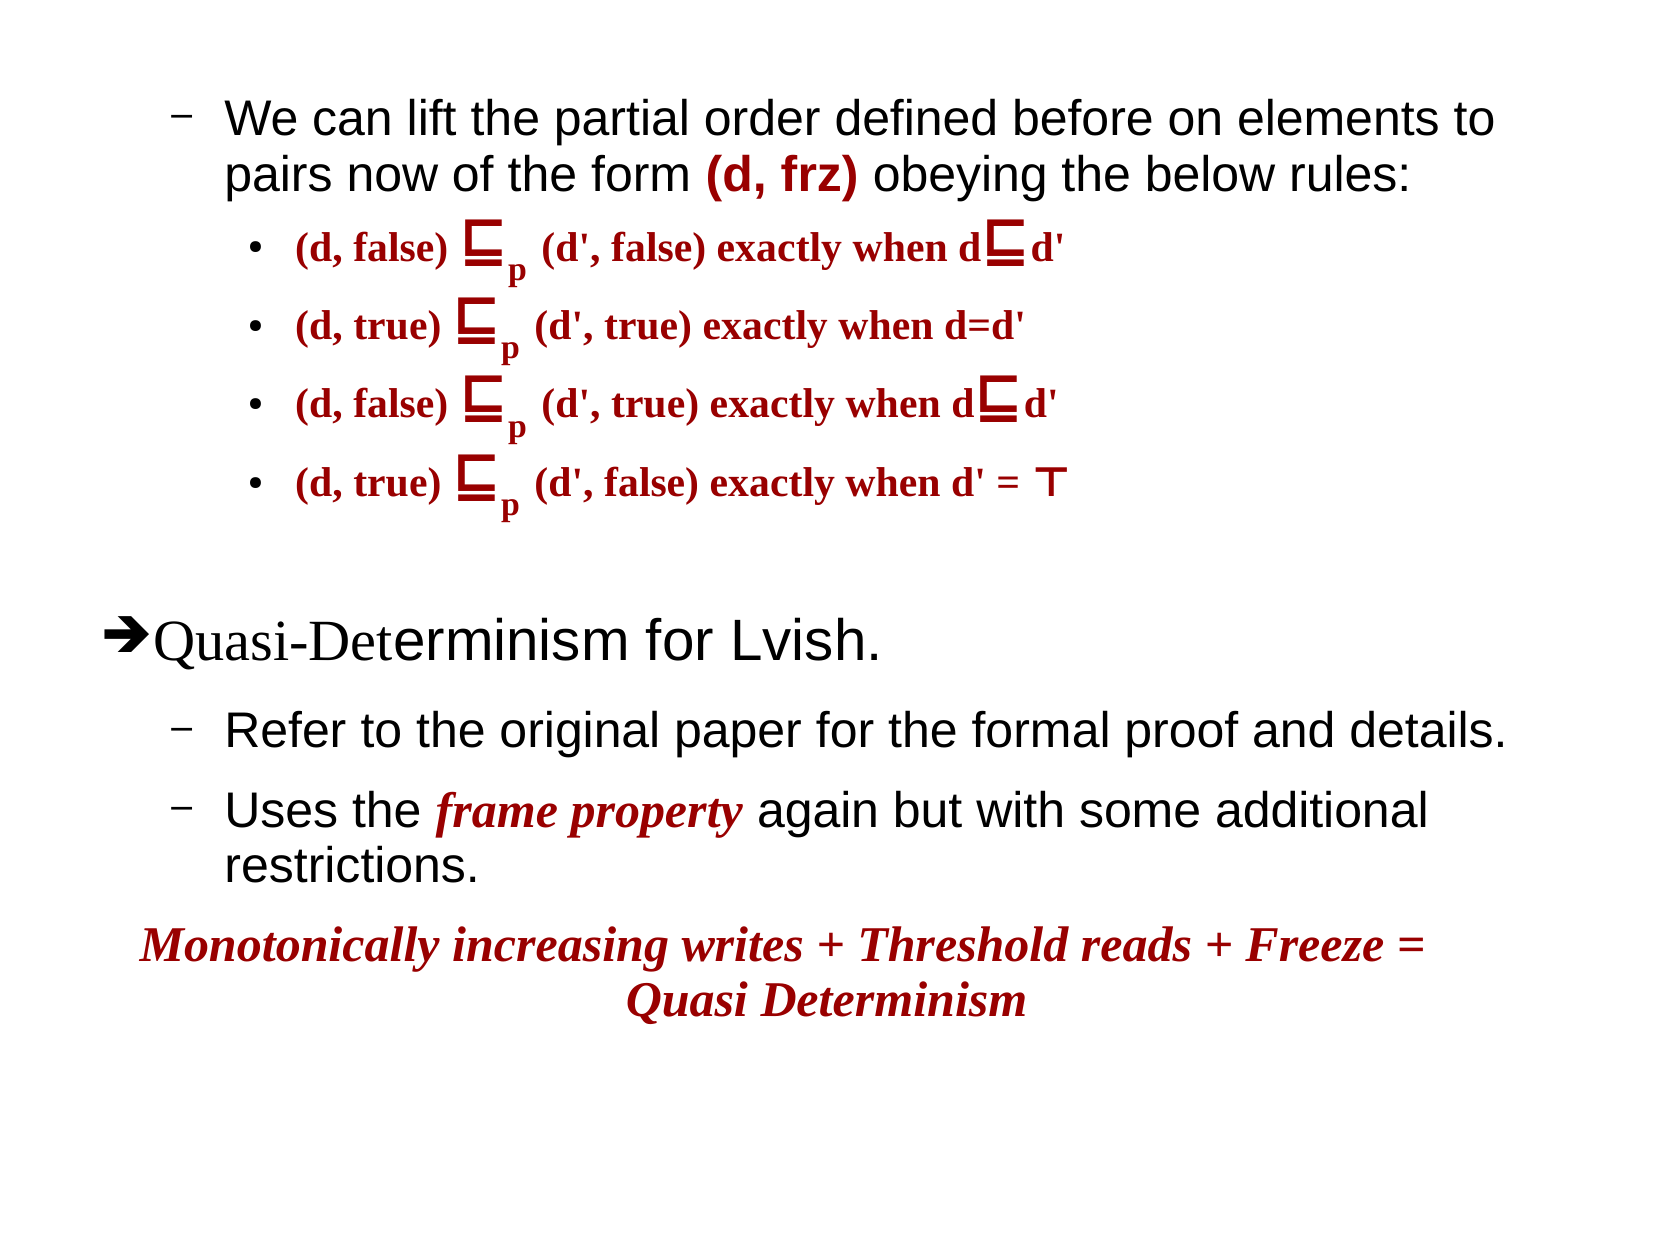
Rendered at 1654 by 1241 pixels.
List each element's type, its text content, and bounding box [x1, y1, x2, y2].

list We can lift the partial order defined before on elements to pairs now of the form (d, frz) obeying the below rules: (d, false) ⊑p (d', false) exactly when d⊑d' (d, true) ⊑p (d', true) exactly when d=d' (d, false) ⊑p (d', true) exactly when d⊑d' (d, true) ⊑p (d', false) exactly when d' = ⊤ Quasi-Determinism for Lvish. Refer to the original paper for the formal proof and details. Uses the frame property again but with some additional restrictions. Monotonically increasing writes + Threshold reads + Freeze = Quasi Determinism [82, 90, 1571, 1201]
